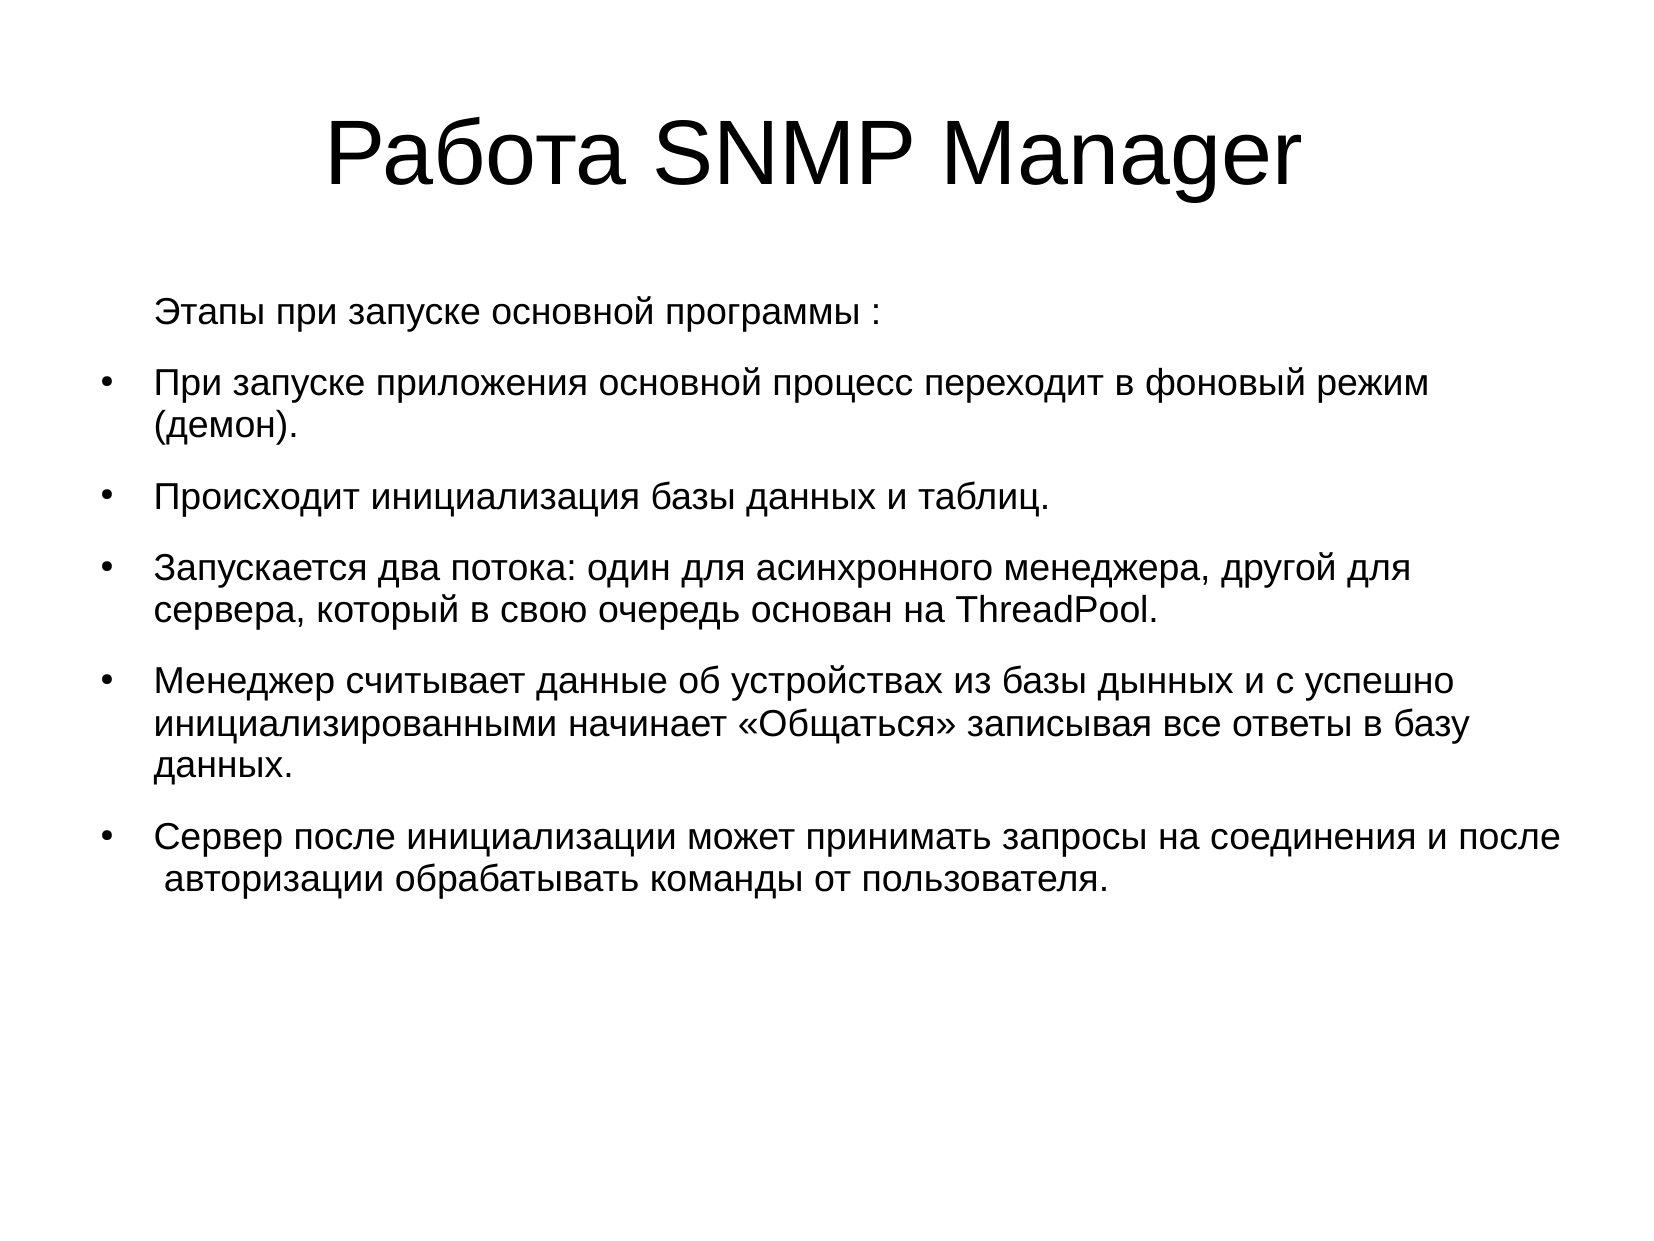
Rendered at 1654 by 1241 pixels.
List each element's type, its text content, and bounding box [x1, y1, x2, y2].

list Этапы при запуске основной программы : При запуске приложения основной процесс переходит в фоновый режим (демон). Происходит инициализация базы данных и таблиц. Запускается два потока: один для асинхронного менеджера, другой для сервера, который в свою очередь основан на ThreadPool. Менеджер считывает данные об устройствах из базы дынных и с успешно инициализированными начинает «Общаться» записывая все ответы в базу данных. Сервер после инициализации может принимать запросы на соединения и после авторизации обрабатывать команды от пользователя. [82, 290, 1571, 1109]
title Работа SNMP Manager [82, 49, 1571, 257]
